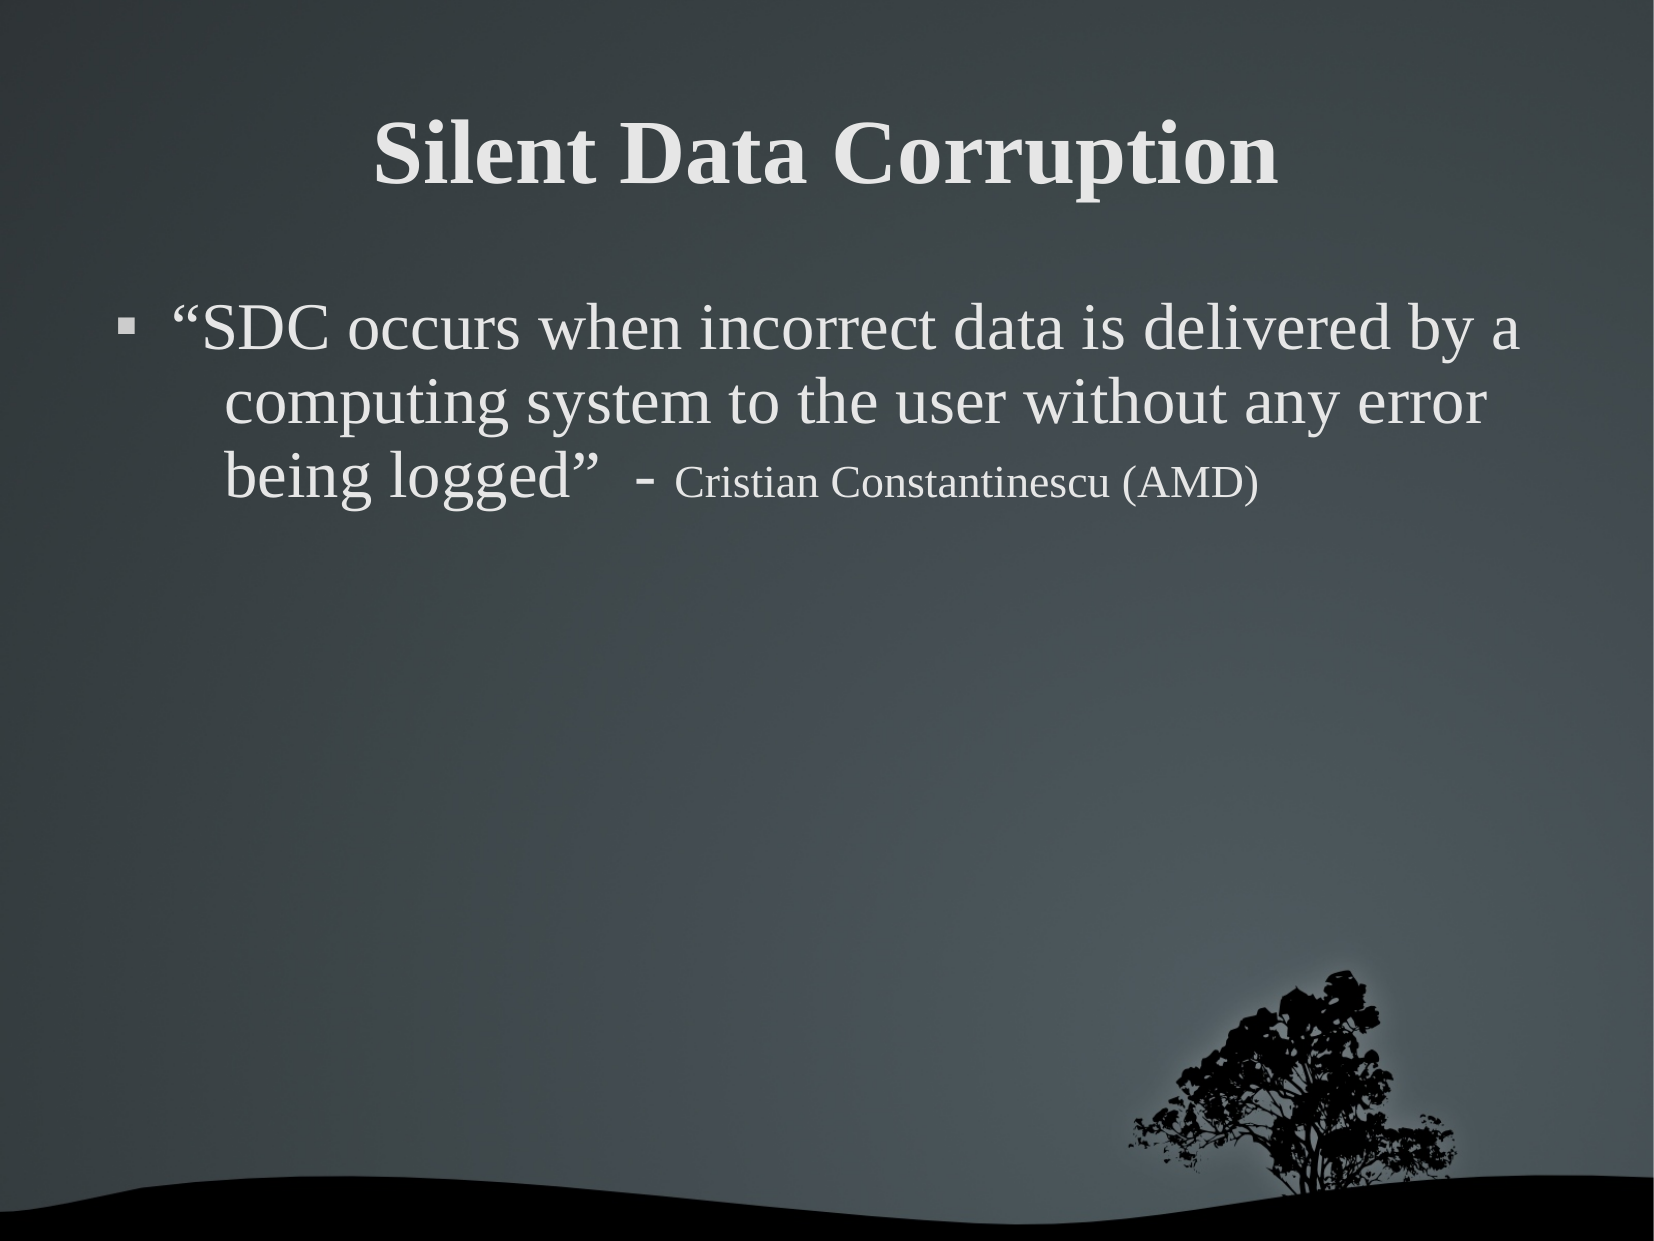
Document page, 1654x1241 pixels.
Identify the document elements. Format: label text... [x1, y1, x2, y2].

picture [0, 0, 1654, 1241]
title Silent Data Corruption [82, 49, 1571, 257]
list “SDC occurs when incorrect data is delivered by a computing system to the user without any error being logged” - Cristian Constantinescu (AMD) [82, 290, 1571, 1109]
